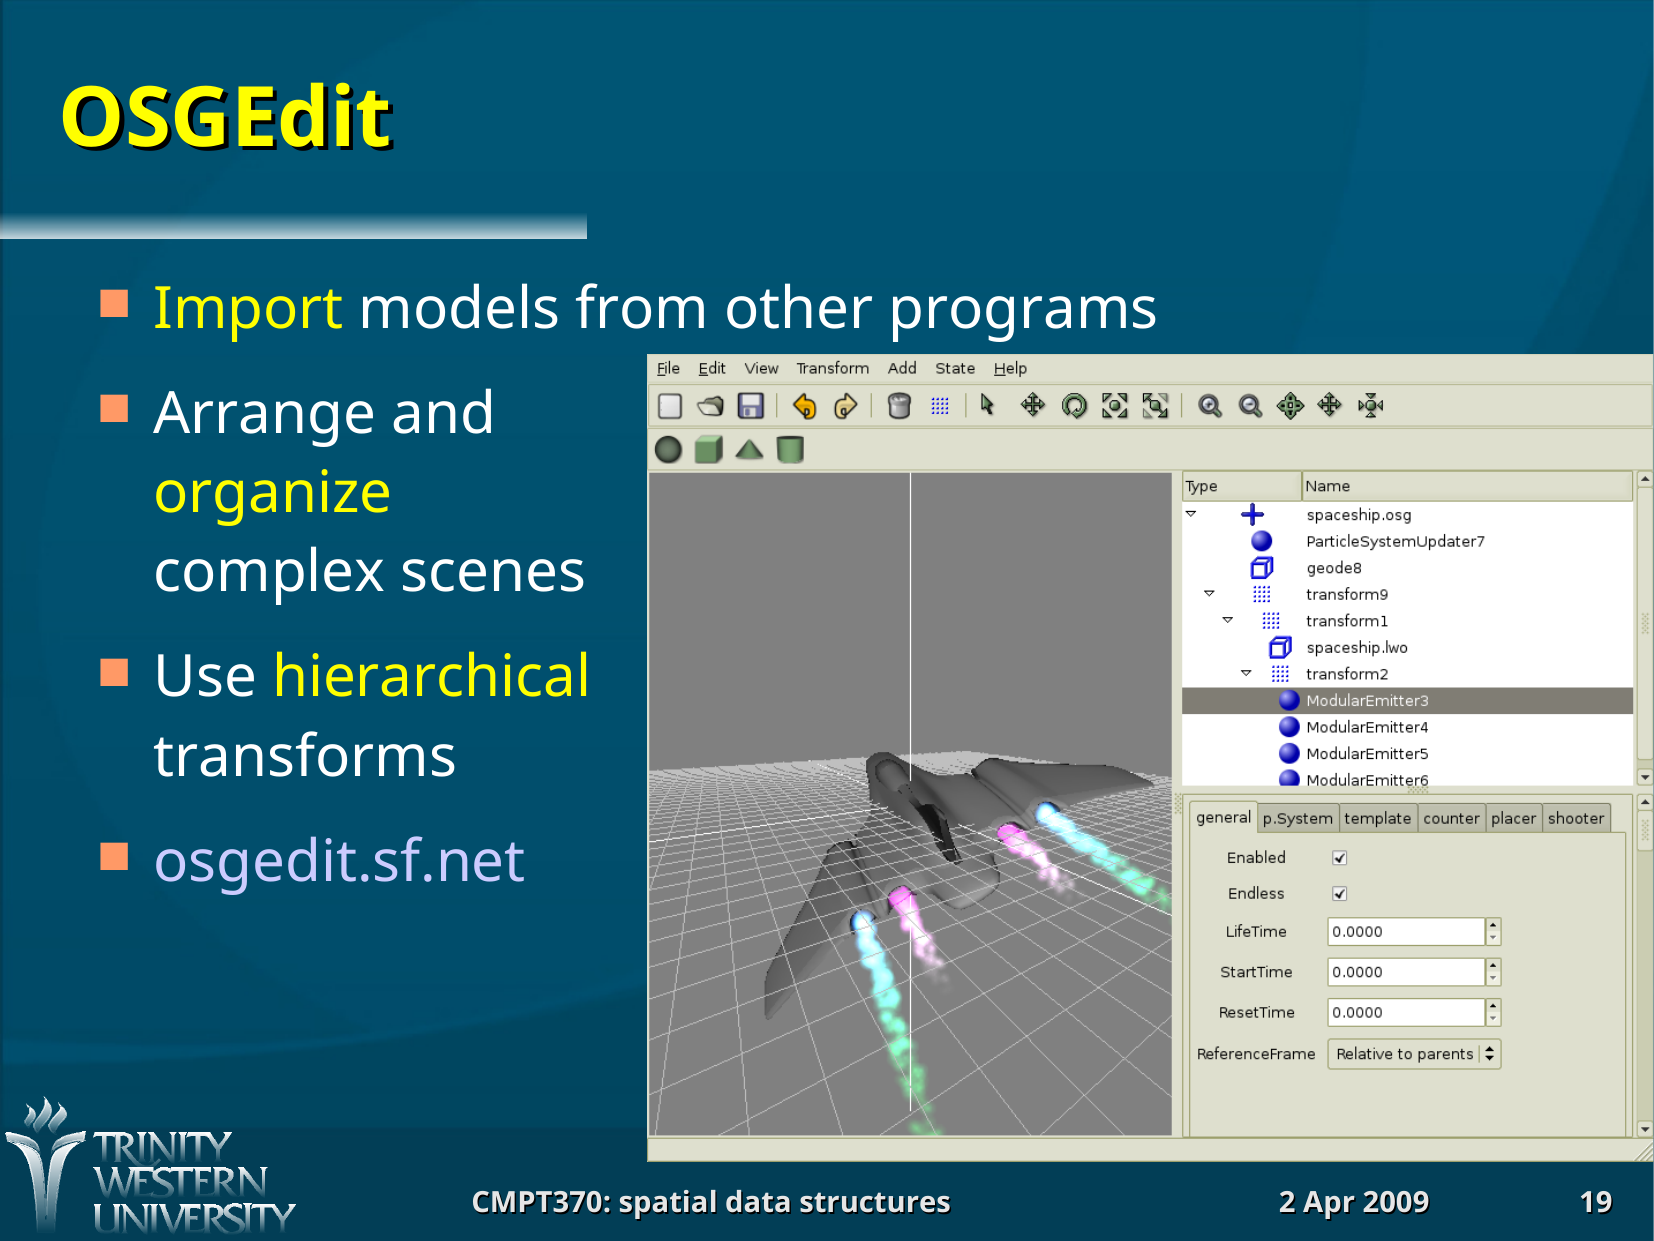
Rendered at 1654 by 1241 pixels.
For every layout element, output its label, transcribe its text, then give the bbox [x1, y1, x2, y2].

picture [648, 355, 1654, 1161]
title OSGEdit [59, 19, 1548, 208]
picture [38, 1227, 54, 1232]
list Import models from other programs Arrange and organize complex scenes Use hierarchical transforms osgedit.sf.net [82, 266, 1595, 1109]
picture [0, 233, 586, 238]
picture [0, 214, 586, 232]
